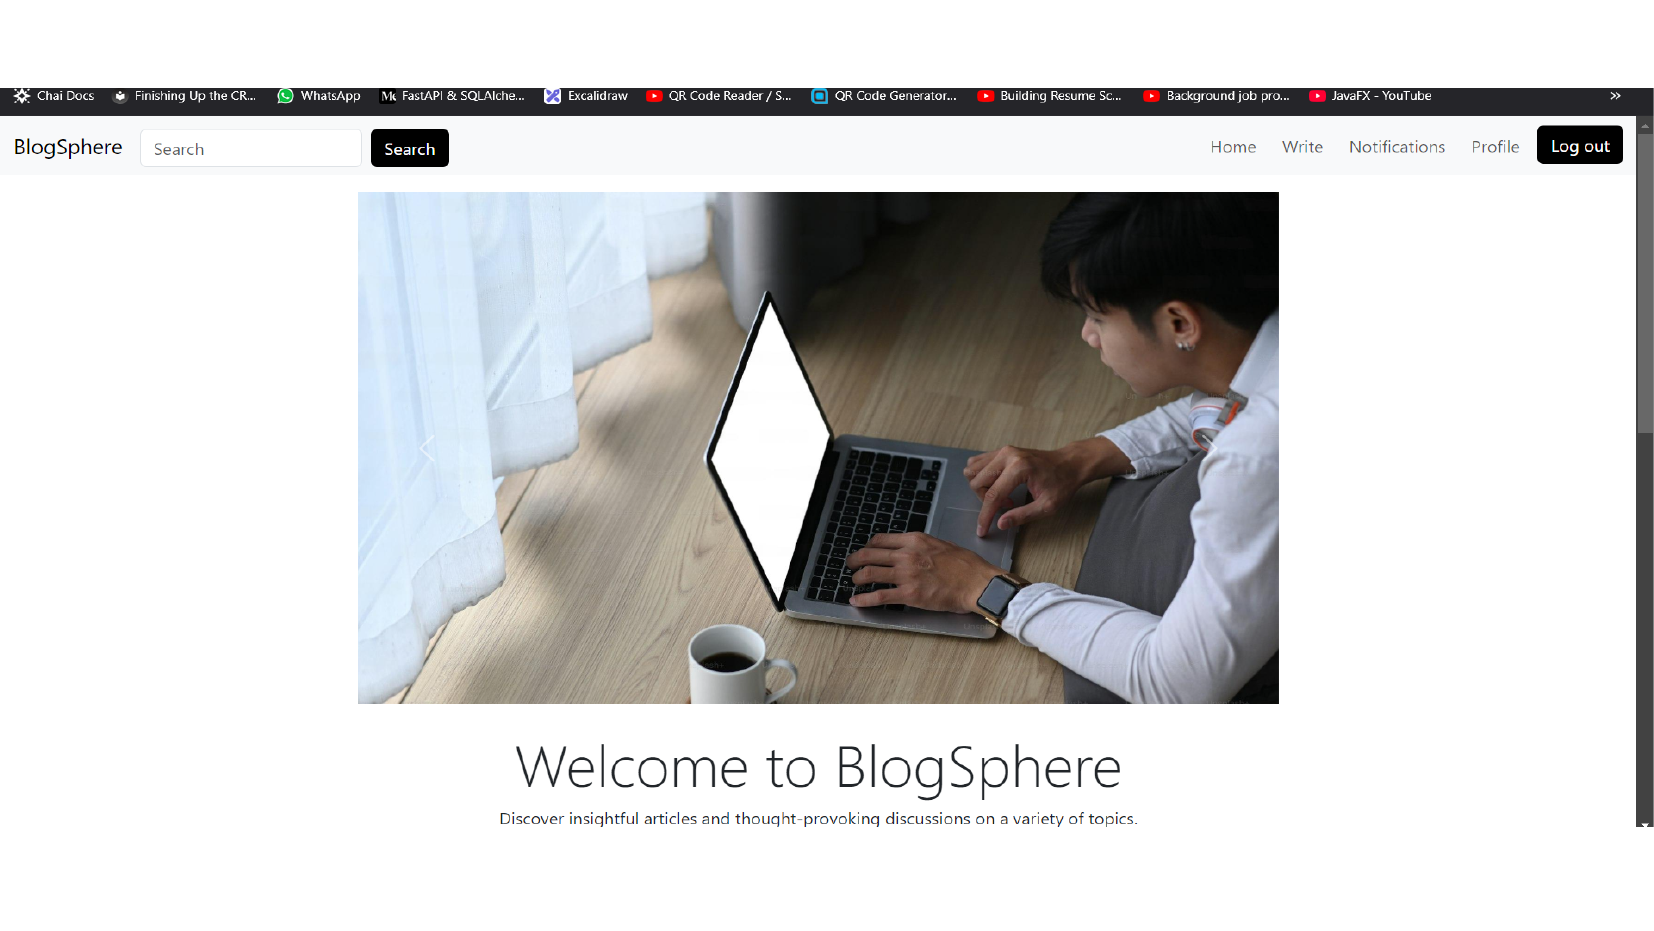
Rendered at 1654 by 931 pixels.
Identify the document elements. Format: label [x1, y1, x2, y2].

picture [0, 88, 1654, 827]
